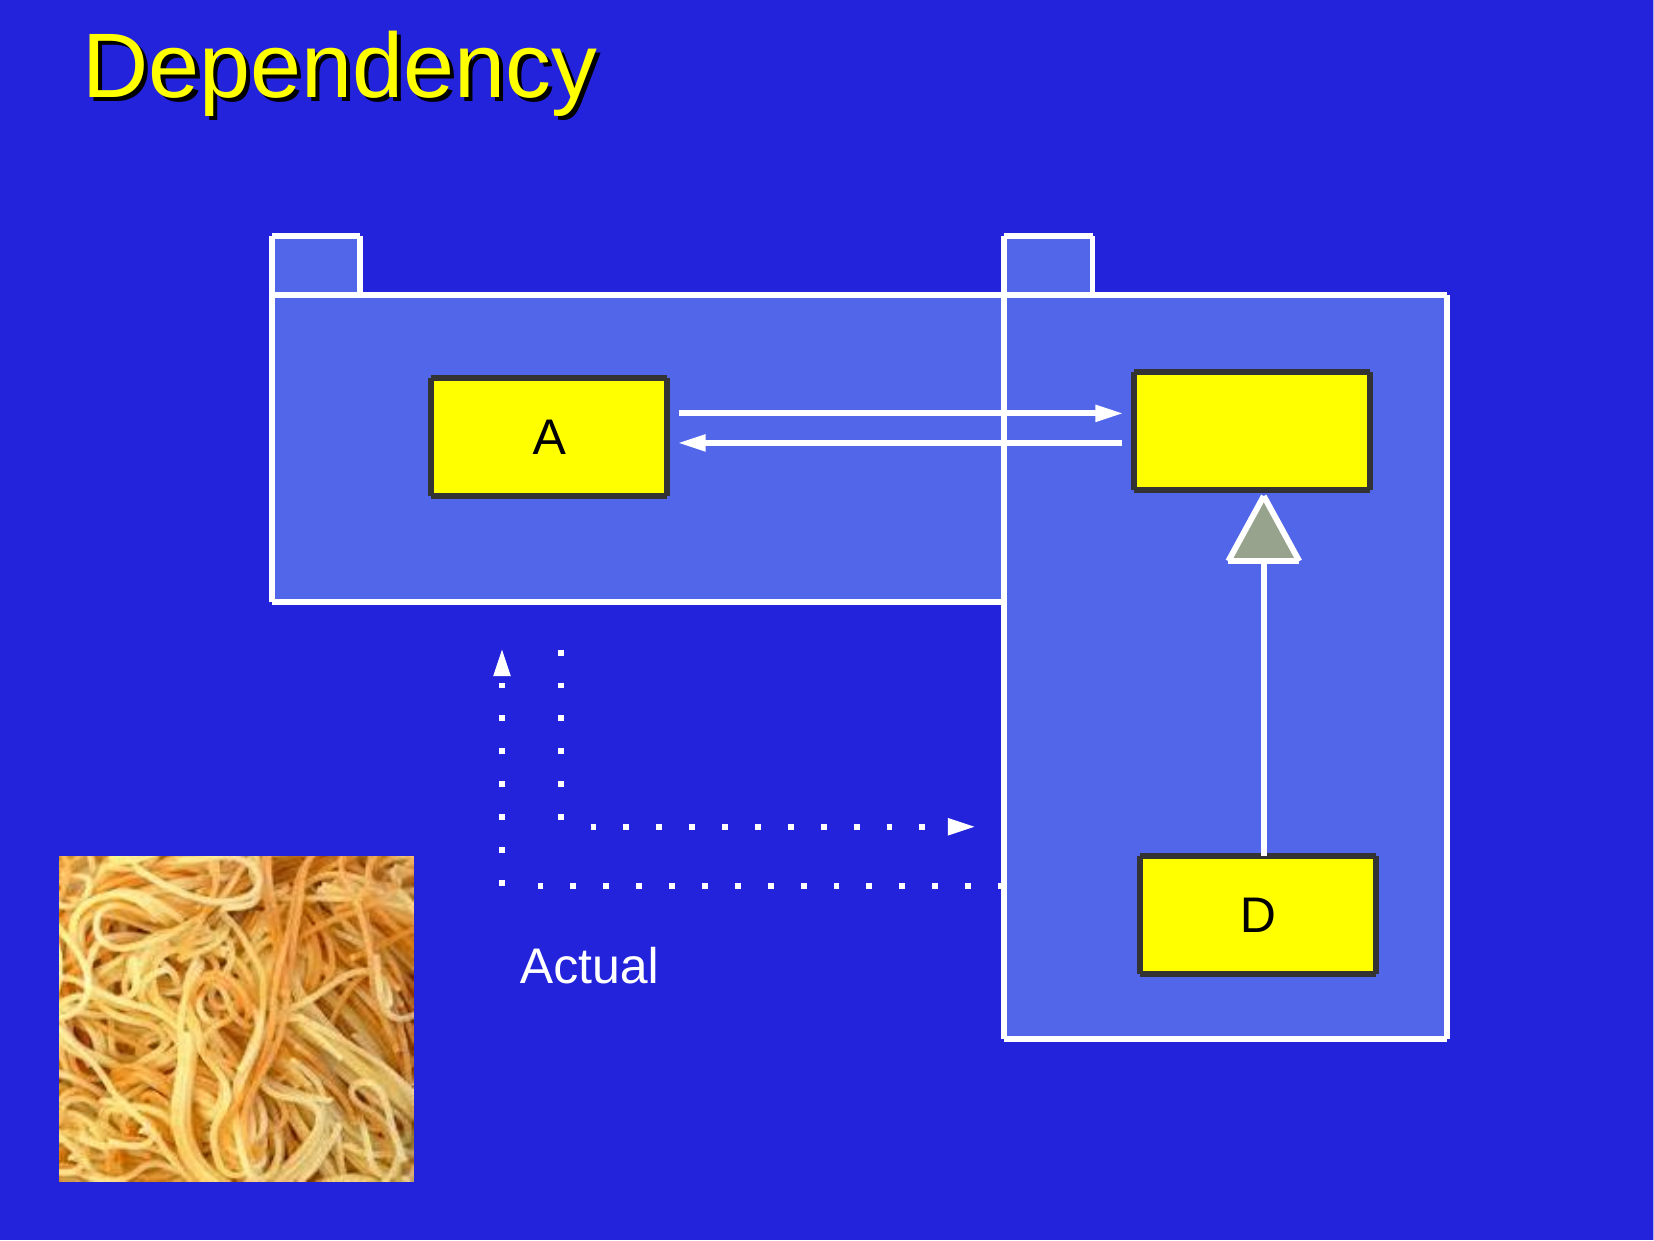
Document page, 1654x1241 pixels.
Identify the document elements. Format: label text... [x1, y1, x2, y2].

picture [59, 856, 414, 1182]
text_box A [431, 377, 668, 497]
text_box D [1139, 856, 1376, 975]
title Dependency [82, 2, 1571, 130]
text_box Actual [505, 930, 674, 1002]
text_box [271, 236, 1447, 1040]
